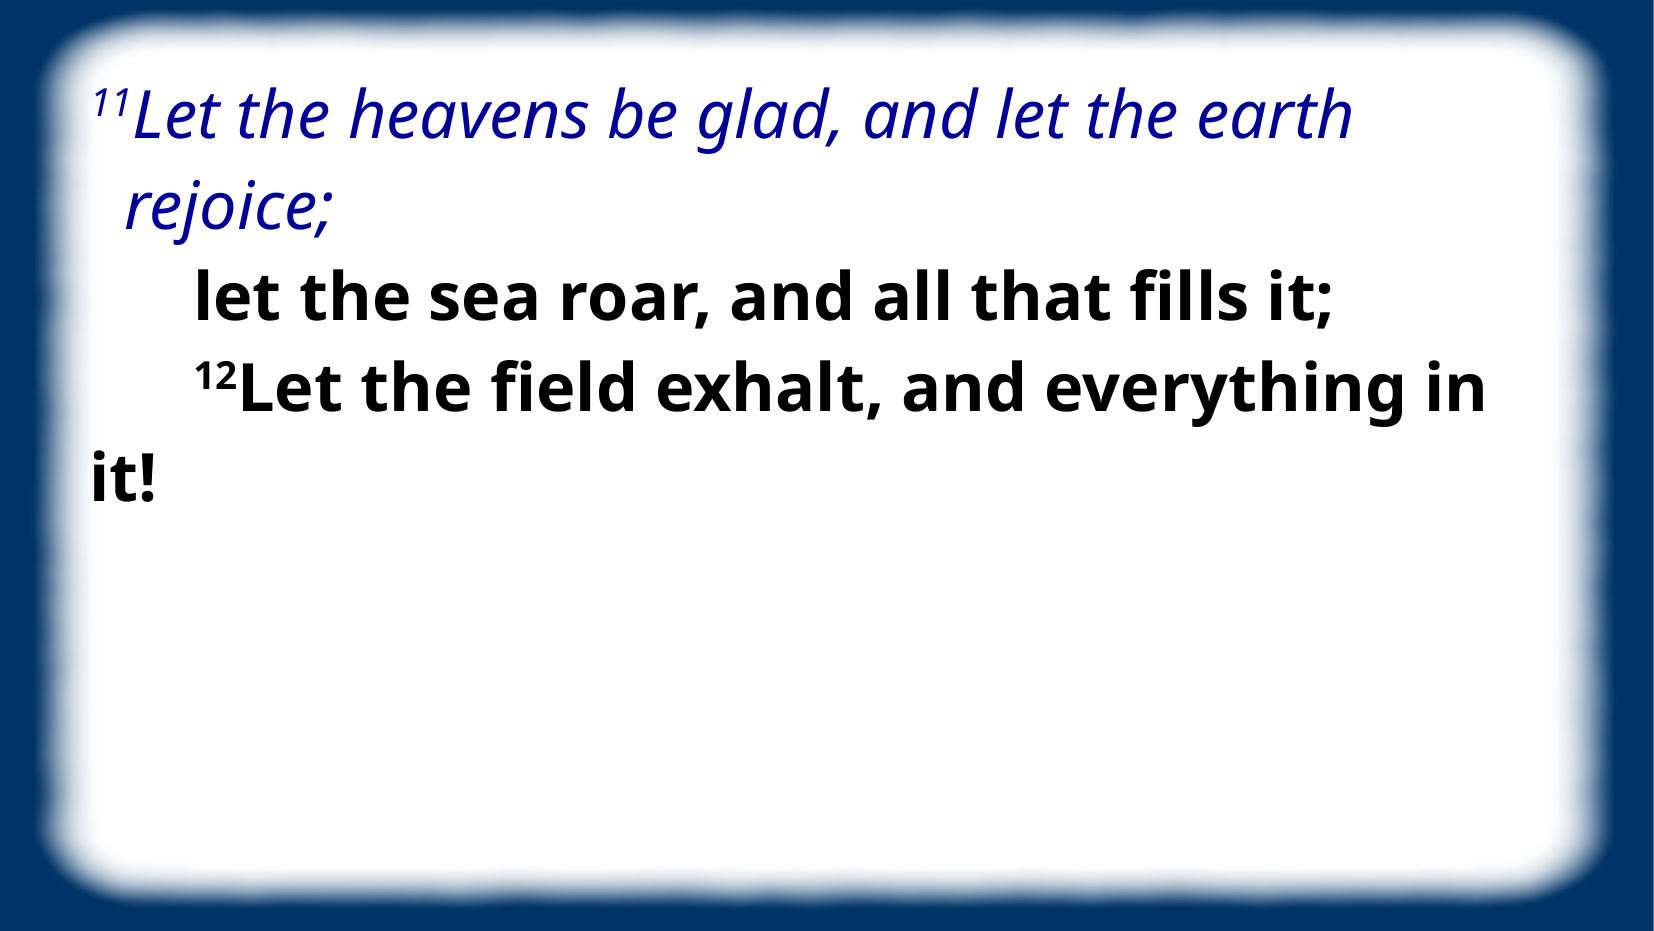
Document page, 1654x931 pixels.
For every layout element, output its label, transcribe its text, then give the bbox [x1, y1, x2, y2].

text_box 11Let the heavens be glad, and let the earth rejoice; let the sea roar, and all that fills it; 12Let the field exhalt, and everything in it! [75, 60, 1576, 430]
picture [0, 0, 1654, 931]
